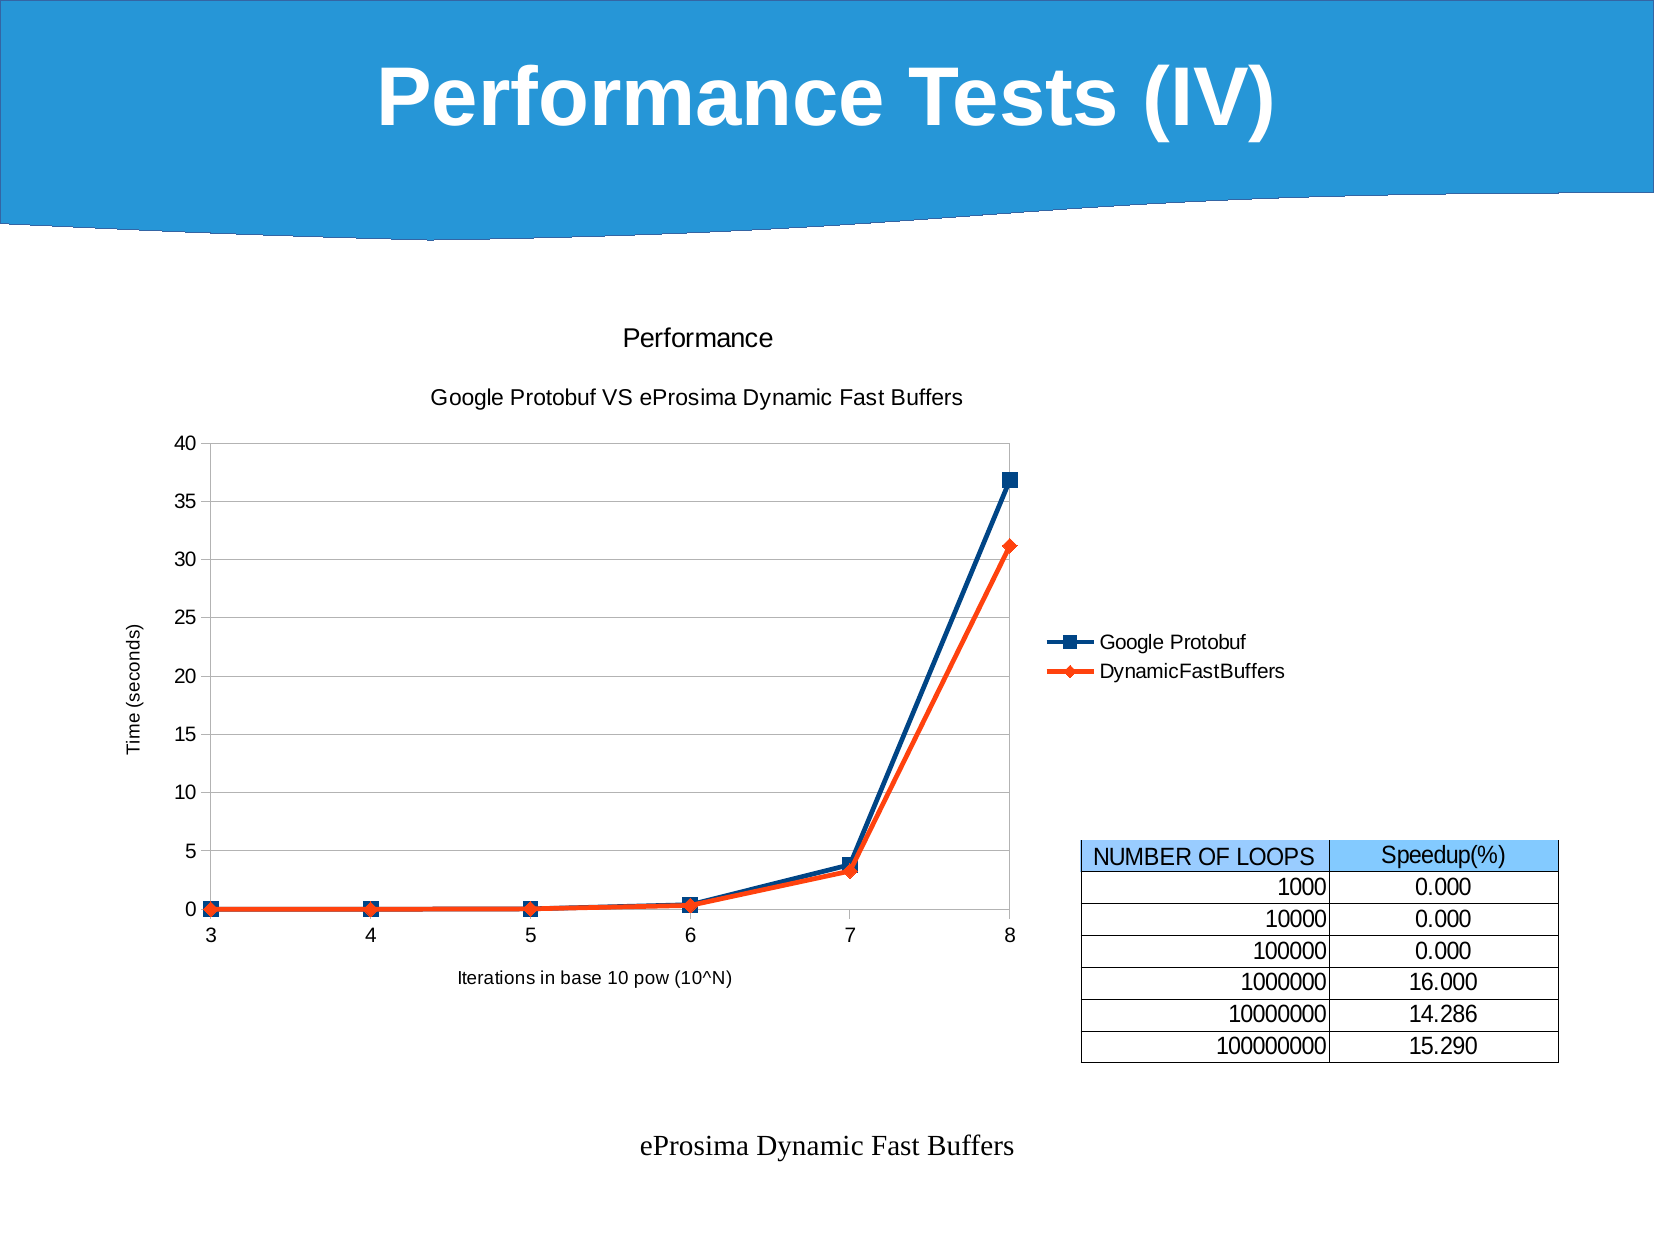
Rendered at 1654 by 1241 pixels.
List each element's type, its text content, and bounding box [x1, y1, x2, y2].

picture [1080, 840, 1561, 1066]
chart [90, 293, 1306, 1021]
text_box Performance Tests (IV) [0, 0, 1654, 241]
